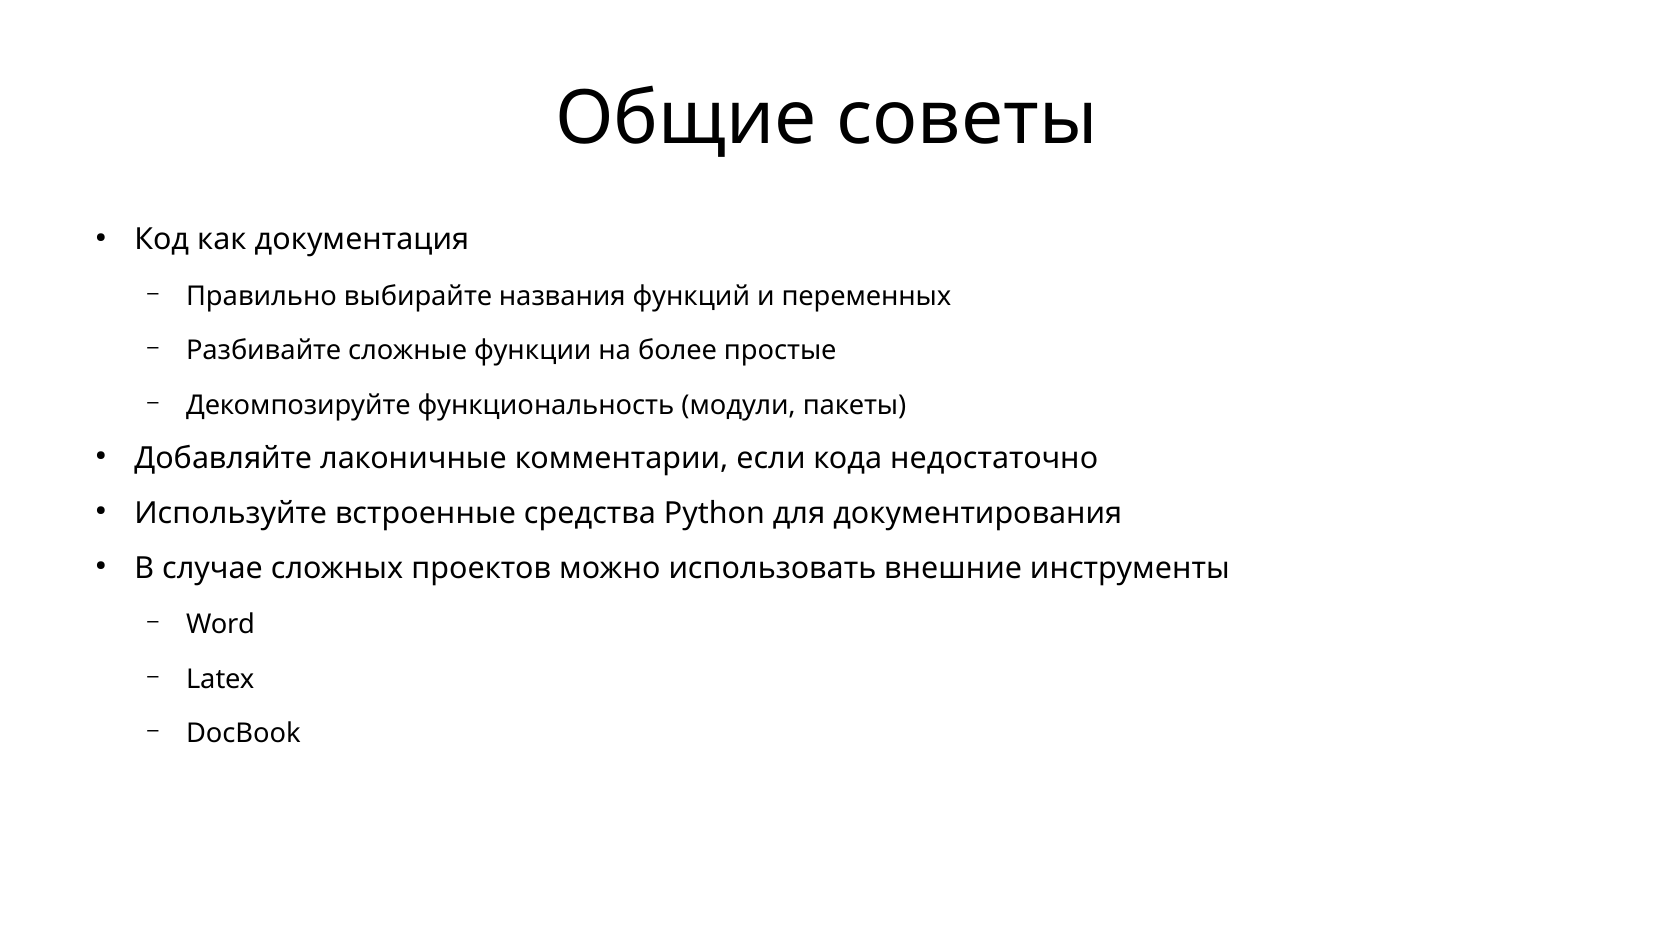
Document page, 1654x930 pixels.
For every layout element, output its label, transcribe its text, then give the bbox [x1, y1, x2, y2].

list Код как документация Правильно выбирайте названия функций и переменных Разбивайте сложные функции на более простые Декомпозируйте функциональность (модули, пакеты) Добавляйте лаконичные комментарии, если кода недостаточно Используйте встроенные средства Python для документирования В случае сложных проектов можно использовать внешние инструменты Word Latex DocBook [82, 217, 1571, 757]
title Общие советы [82, 37, 1571, 193]
